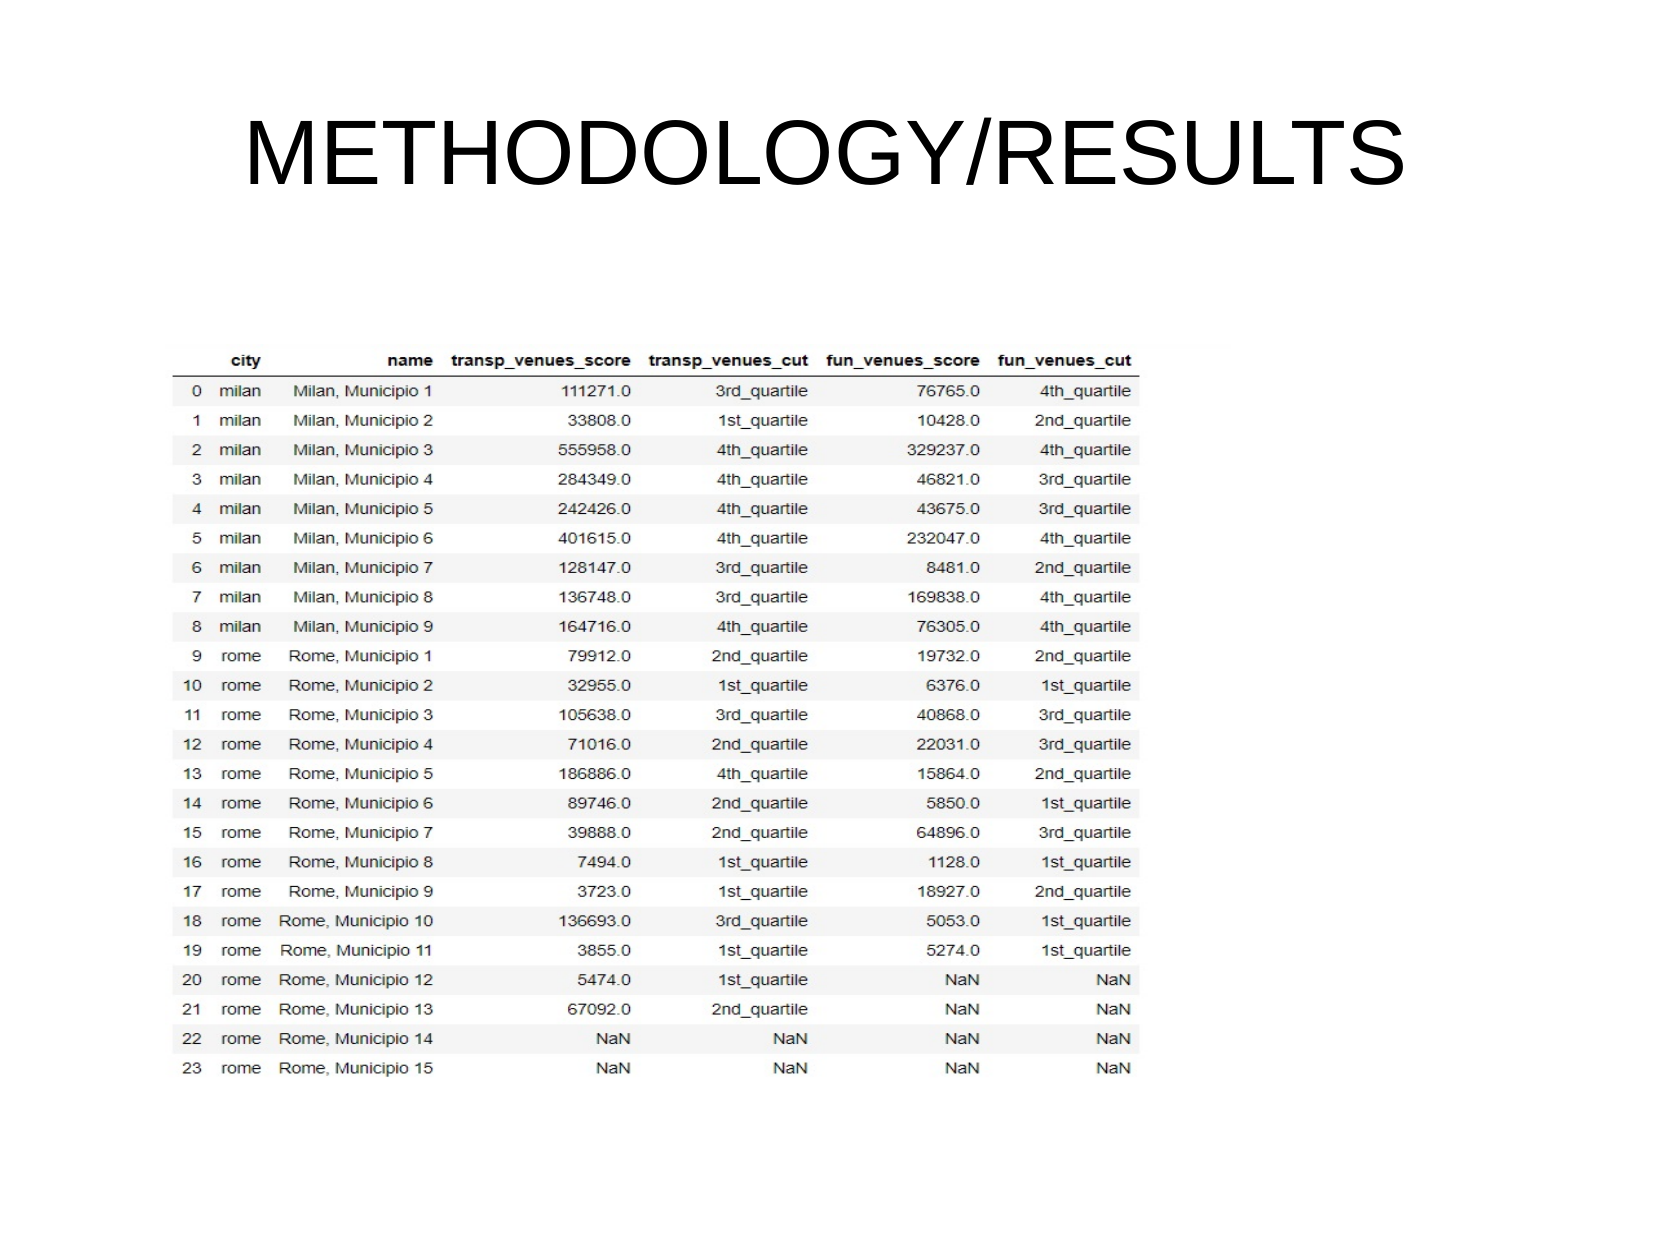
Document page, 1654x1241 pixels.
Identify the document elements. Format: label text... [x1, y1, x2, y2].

picture [165, 344, 1654, 1164]
title METHODOLOGY/RESULTS [82, 49, 1571, 257]
